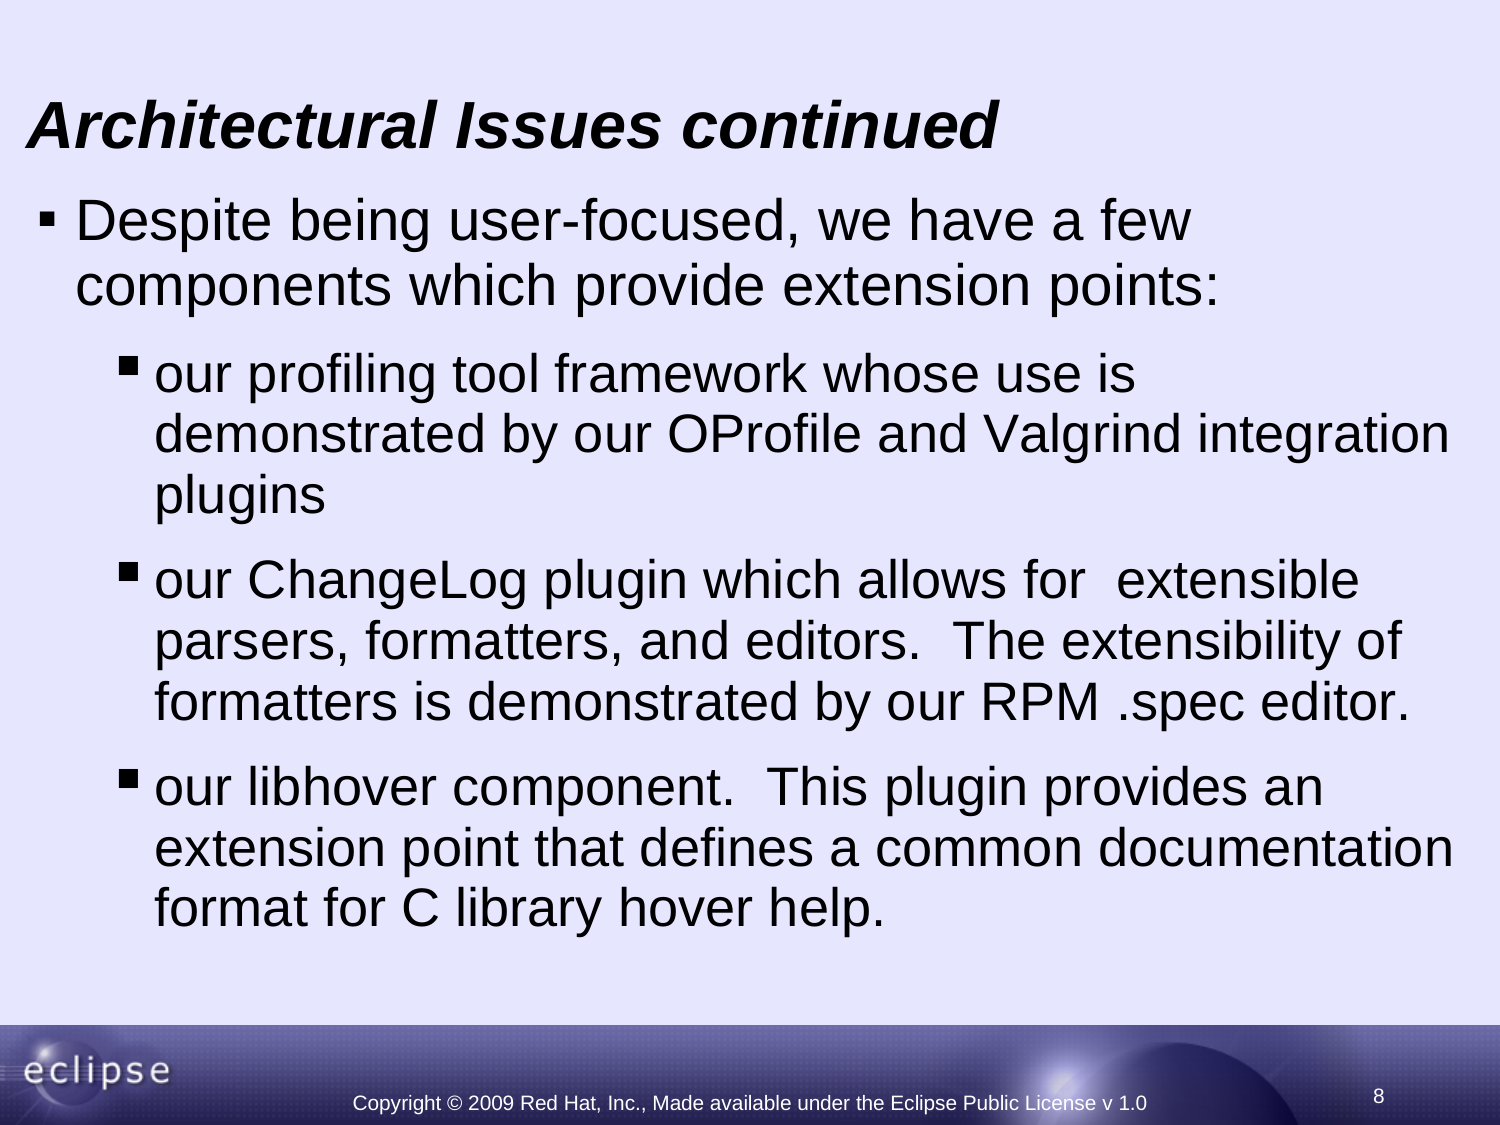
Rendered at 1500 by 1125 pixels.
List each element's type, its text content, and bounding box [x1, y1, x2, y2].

picture [0, 1025, 1500, 1125]
list Despite being user-focused, we have a few components which provide extension points: our profiling tool framework whose use is demonstrated by our OProfile and Valgrind integration plugins our ChangeLog plugin which allows for extensible parsers, formatters, and editors. The extensibility of formatters is demonstrated by our RPM .spec editor. our libhover component. This plugin provides an extension point that defines a common documentation format for C library hover help. [37, 187, 1463, 1023]
title Architectural Issues continued [26, 84, 1474, 172]
